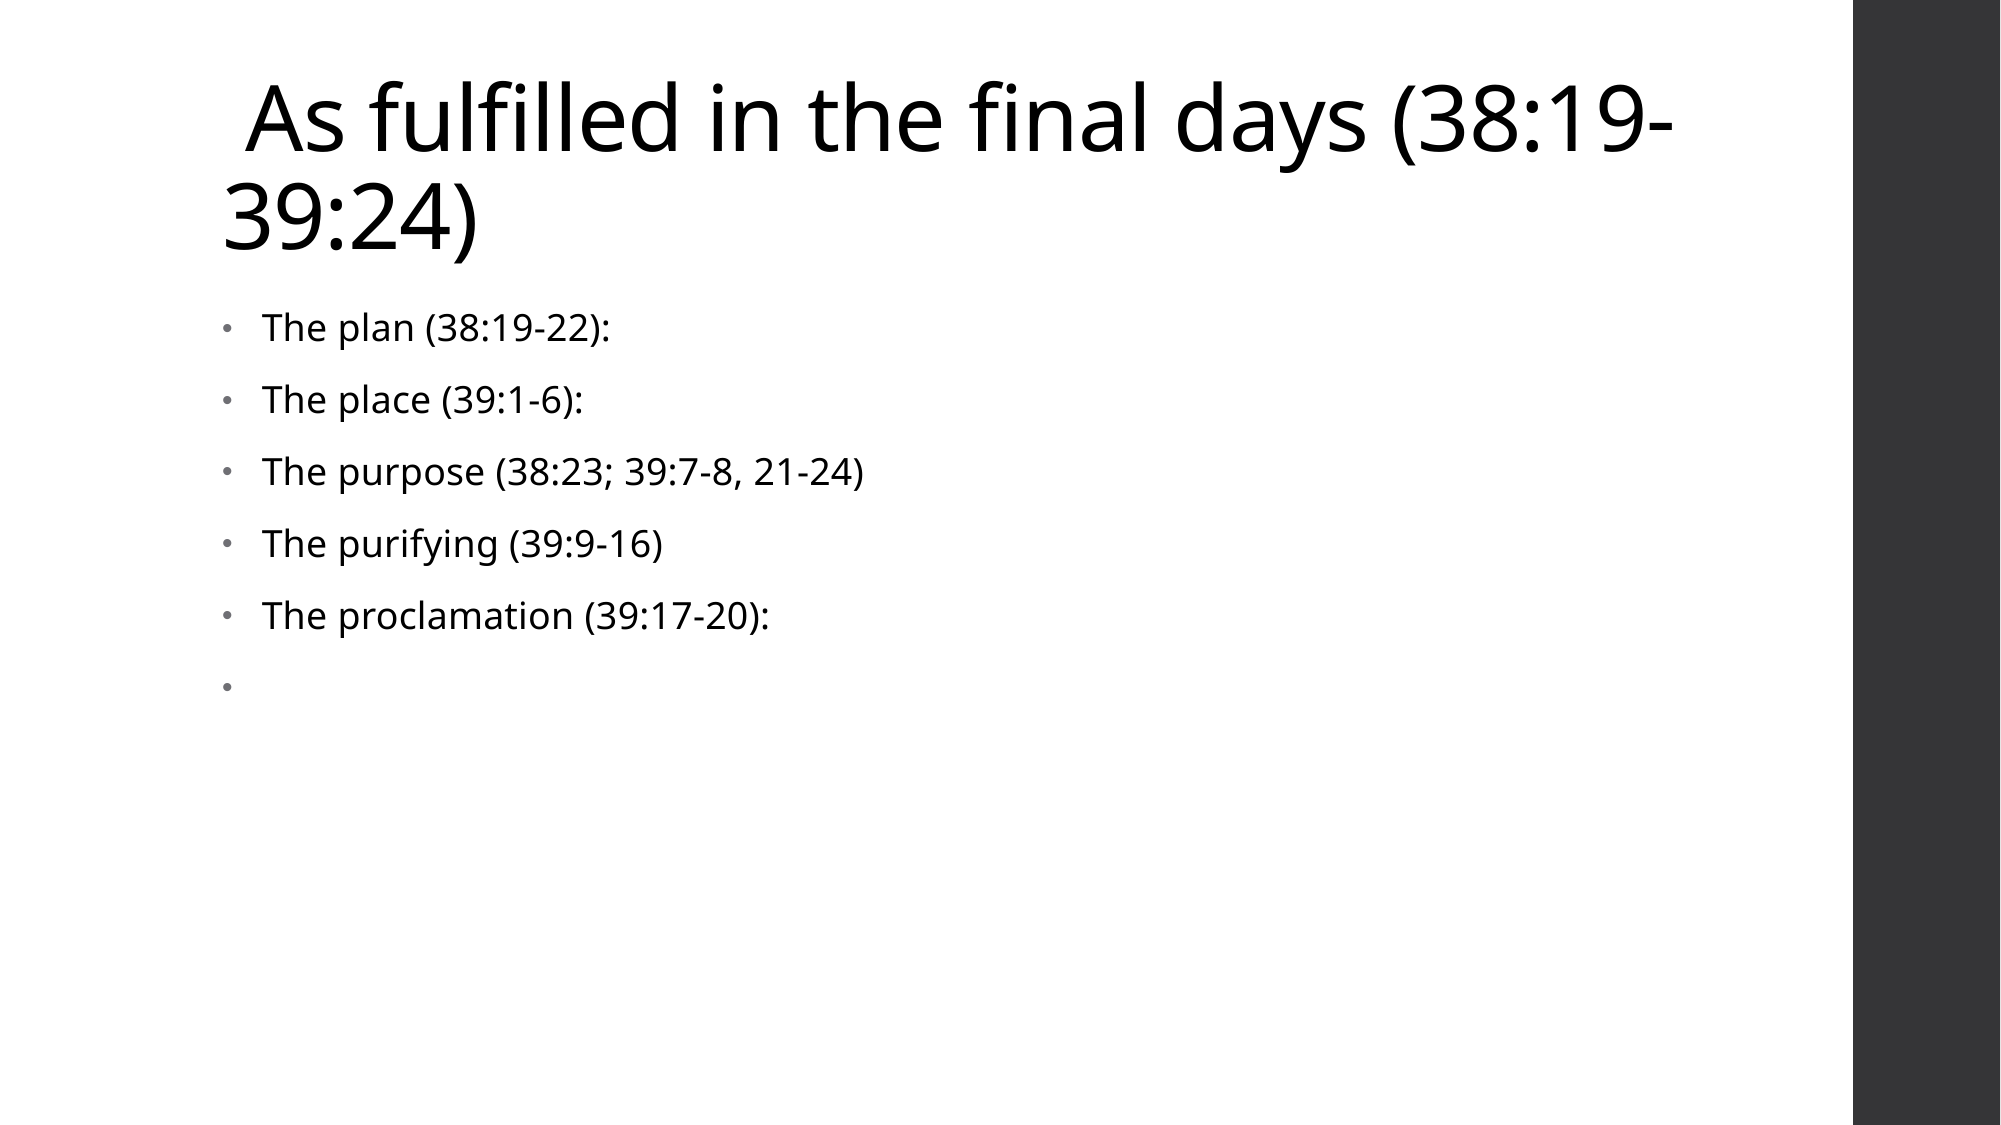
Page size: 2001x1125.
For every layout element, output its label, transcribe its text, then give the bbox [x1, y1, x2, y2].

list The plan (38:19-22): The place (39:1-6): The purpose (38:23; 39:7-8, 21-24) The purifying (39:9-16) The proclamation (39:17-20): [206, 299, 1617, 1014]
title As fulfilled in the final days (38:19-39:24) [206, 60, 1797, 278]
